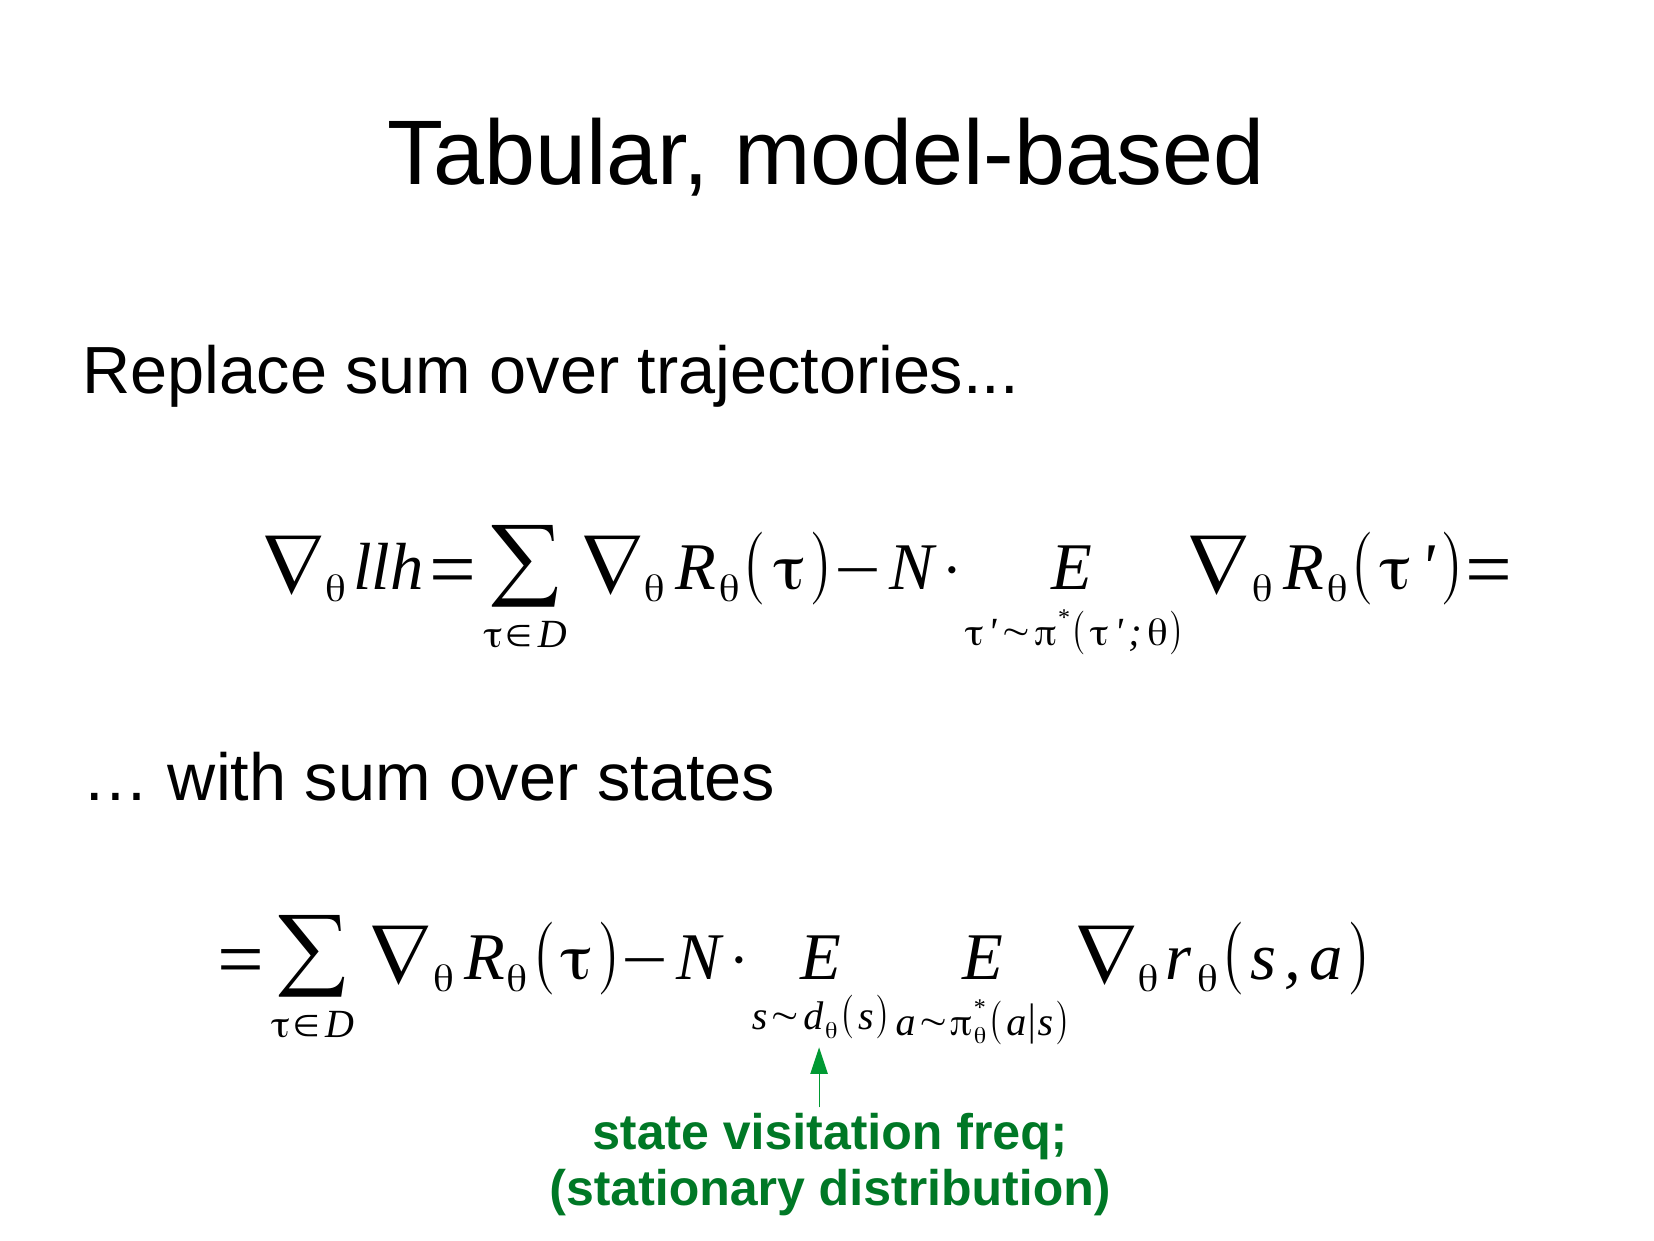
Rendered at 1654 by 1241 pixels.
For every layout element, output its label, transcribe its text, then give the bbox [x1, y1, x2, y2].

subtitle Replace sum over trajectories... [82, 290, 1571, 451]
title Tabular, model-based [82, 49, 1571, 257]
text_box … with sum over states [82, 697, 1571, 858]
text_box state visitation freq; (stationary distribution) [522, 1076, 1139, 1241]
chart [256, 520, 1528, 657]
chart [203, 910, 1376, 1049]
